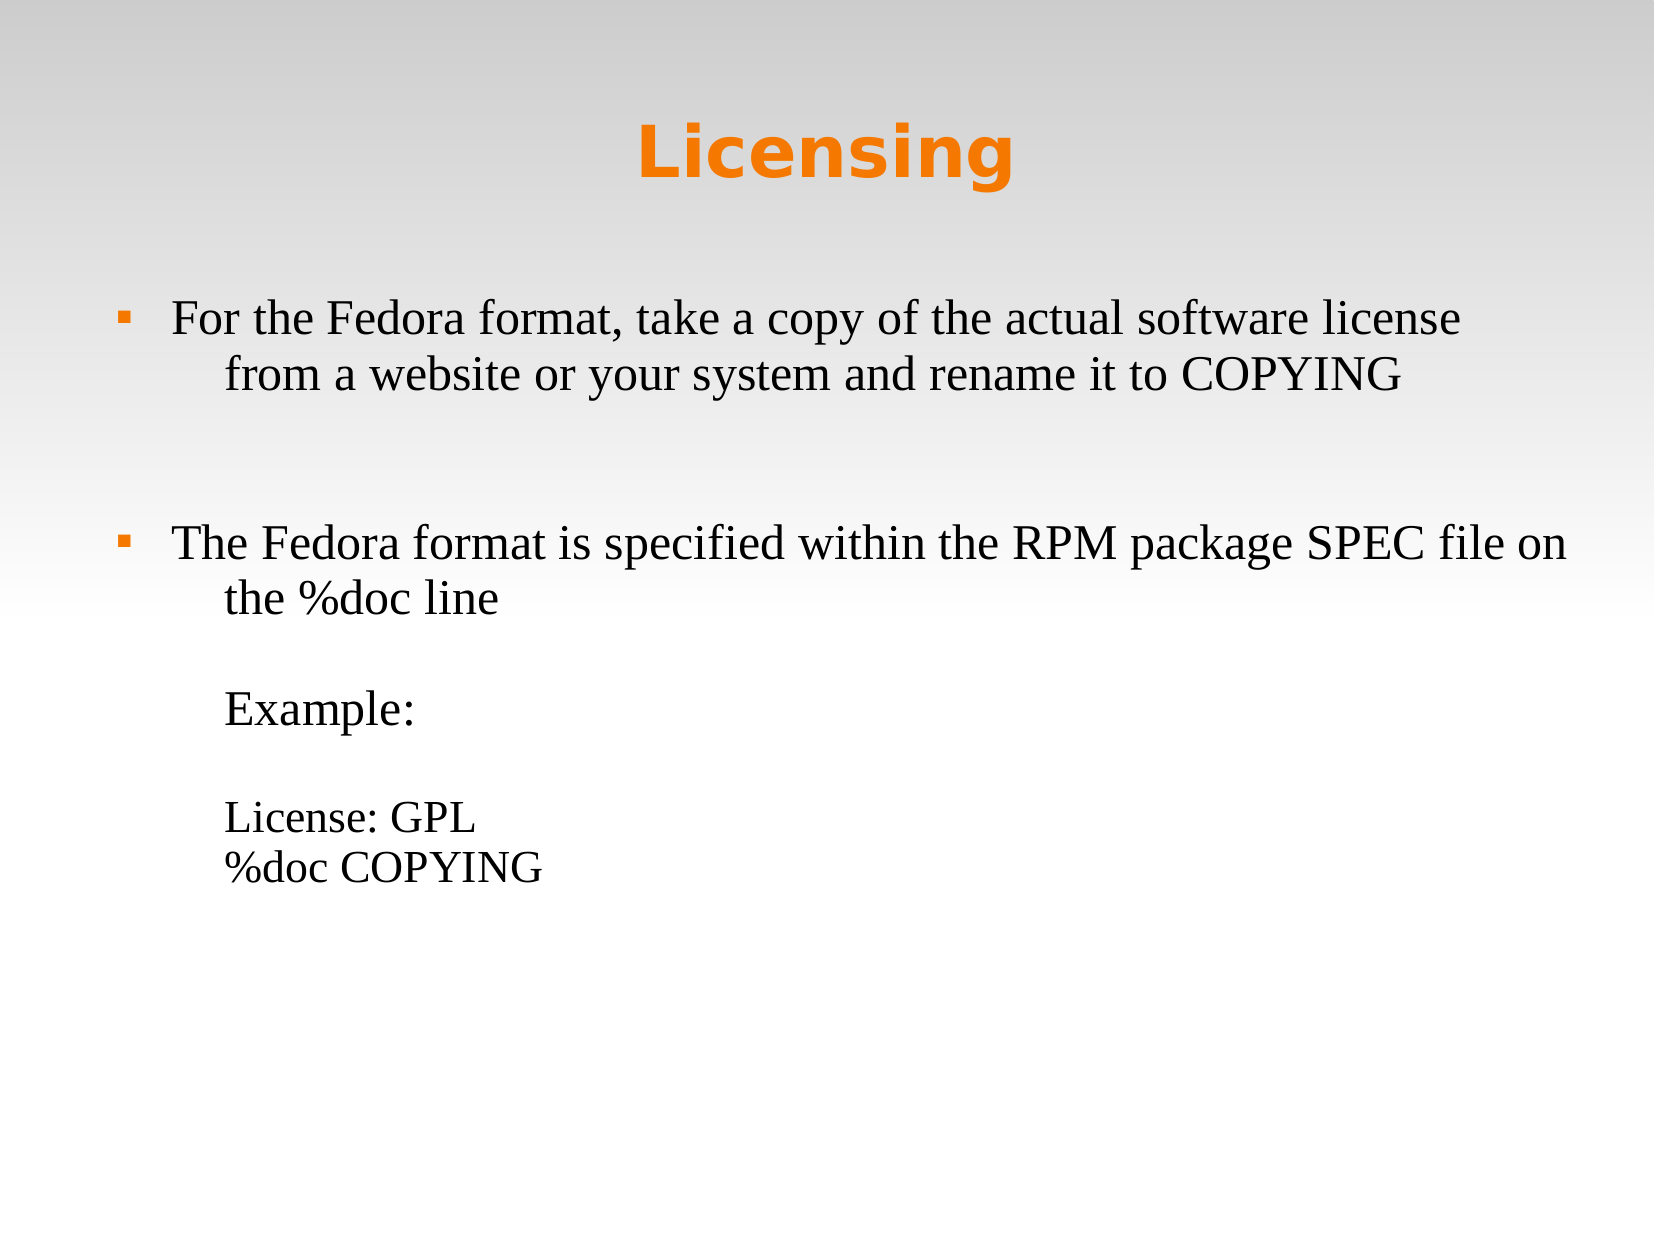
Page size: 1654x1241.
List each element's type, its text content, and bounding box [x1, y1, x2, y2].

list For the Fedora format, take a copy of the actual software license from a website or your system and rename it to COPYING The Fedora format is specified within the RPM package SPEC file on the %doc line Example: License: GPL %doc COPYING [82, 290, 1571, 1109]
title Licensing [82, 49, 1571, 257]
